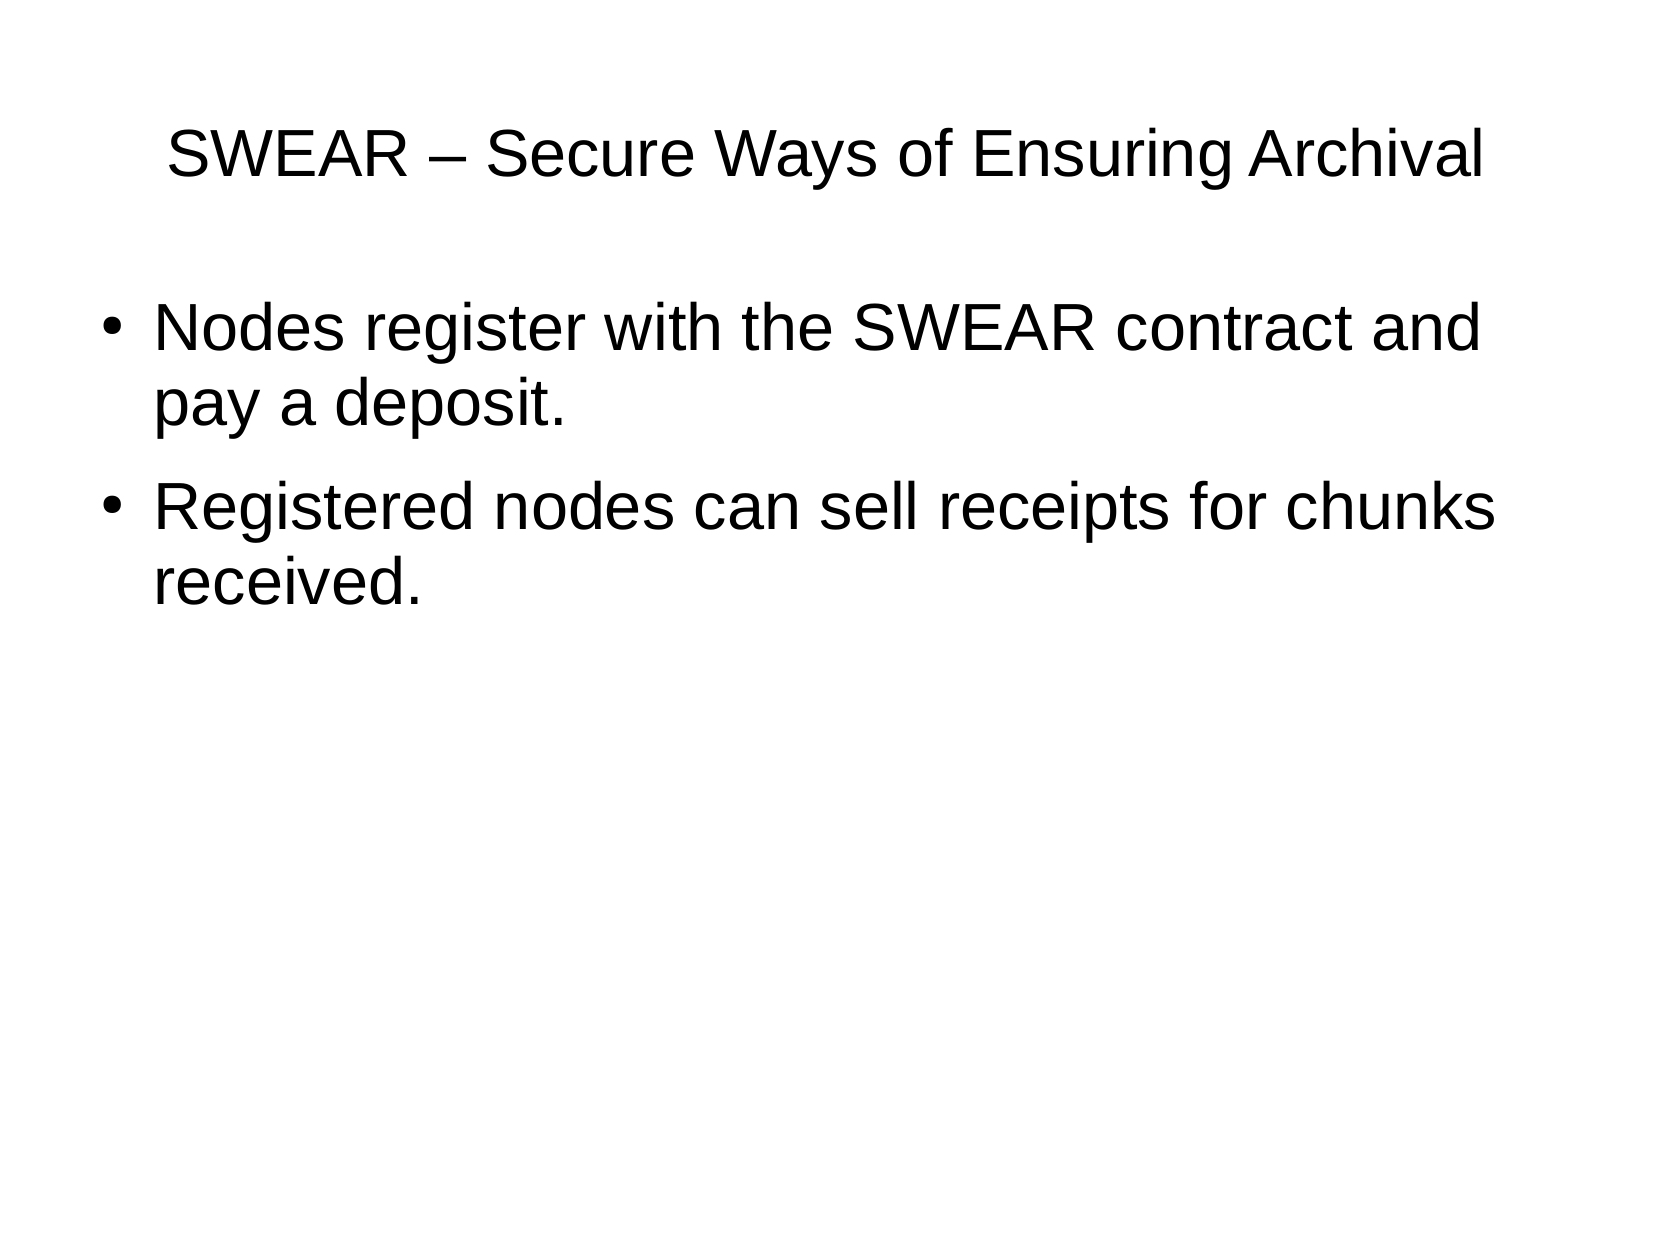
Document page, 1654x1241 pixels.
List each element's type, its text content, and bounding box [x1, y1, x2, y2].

list Nodes register with the SWEAR contract and pay a deposit. Registered nodes can sell receipts for chunks received. [82, 290, 1571, 1010]
title SWEAR – Secure Ways of Ensuring Archival [82, 49, 1571, 257]
